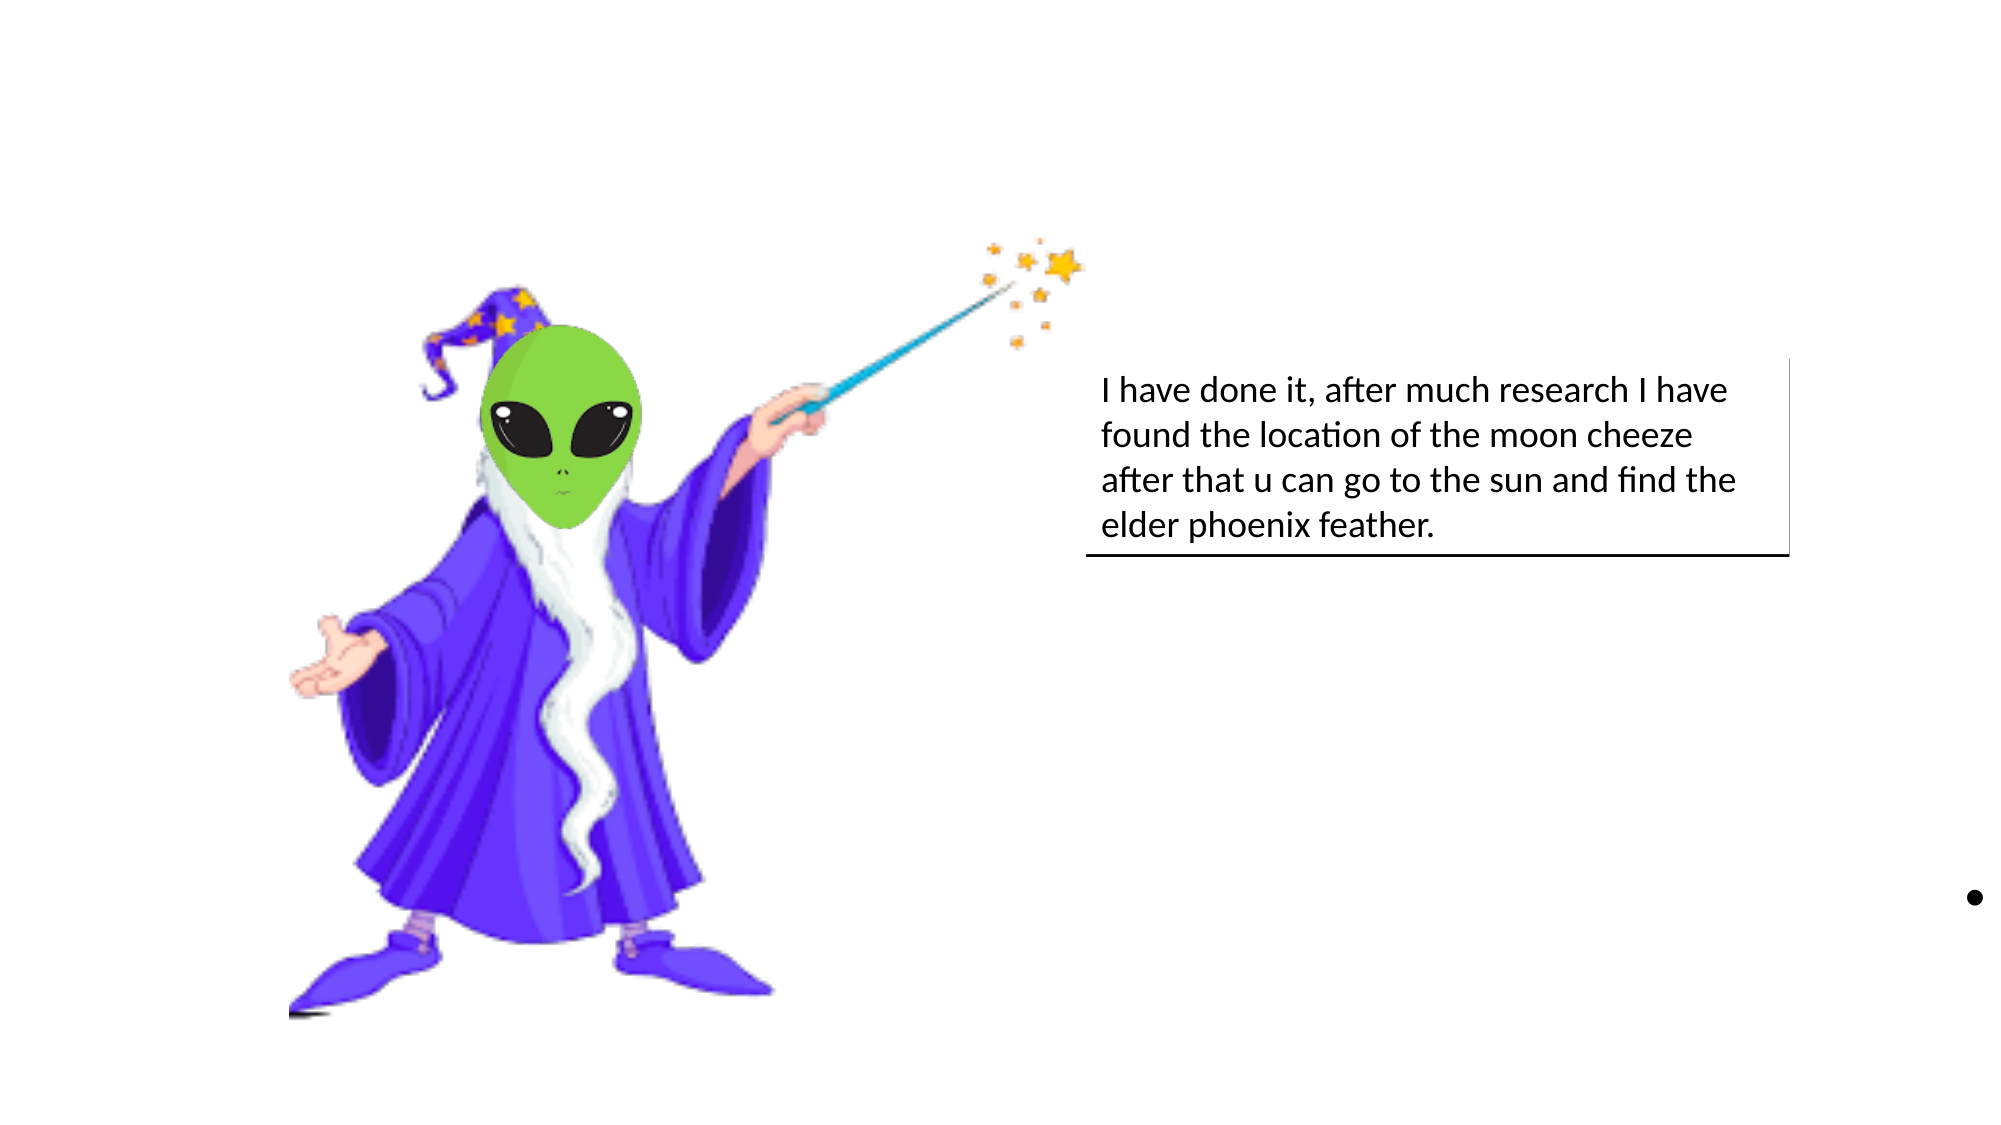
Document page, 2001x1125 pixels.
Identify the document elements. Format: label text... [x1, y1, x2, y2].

list e [1949, 861, 2000, 1125]
picture [289, 225, 1086, 1075]
text_box I have done it, after much research I have found the location of the moon cheeze after that u can go to the sun and find the elder phoenix feather. [1086, 357, 1790, 555]
